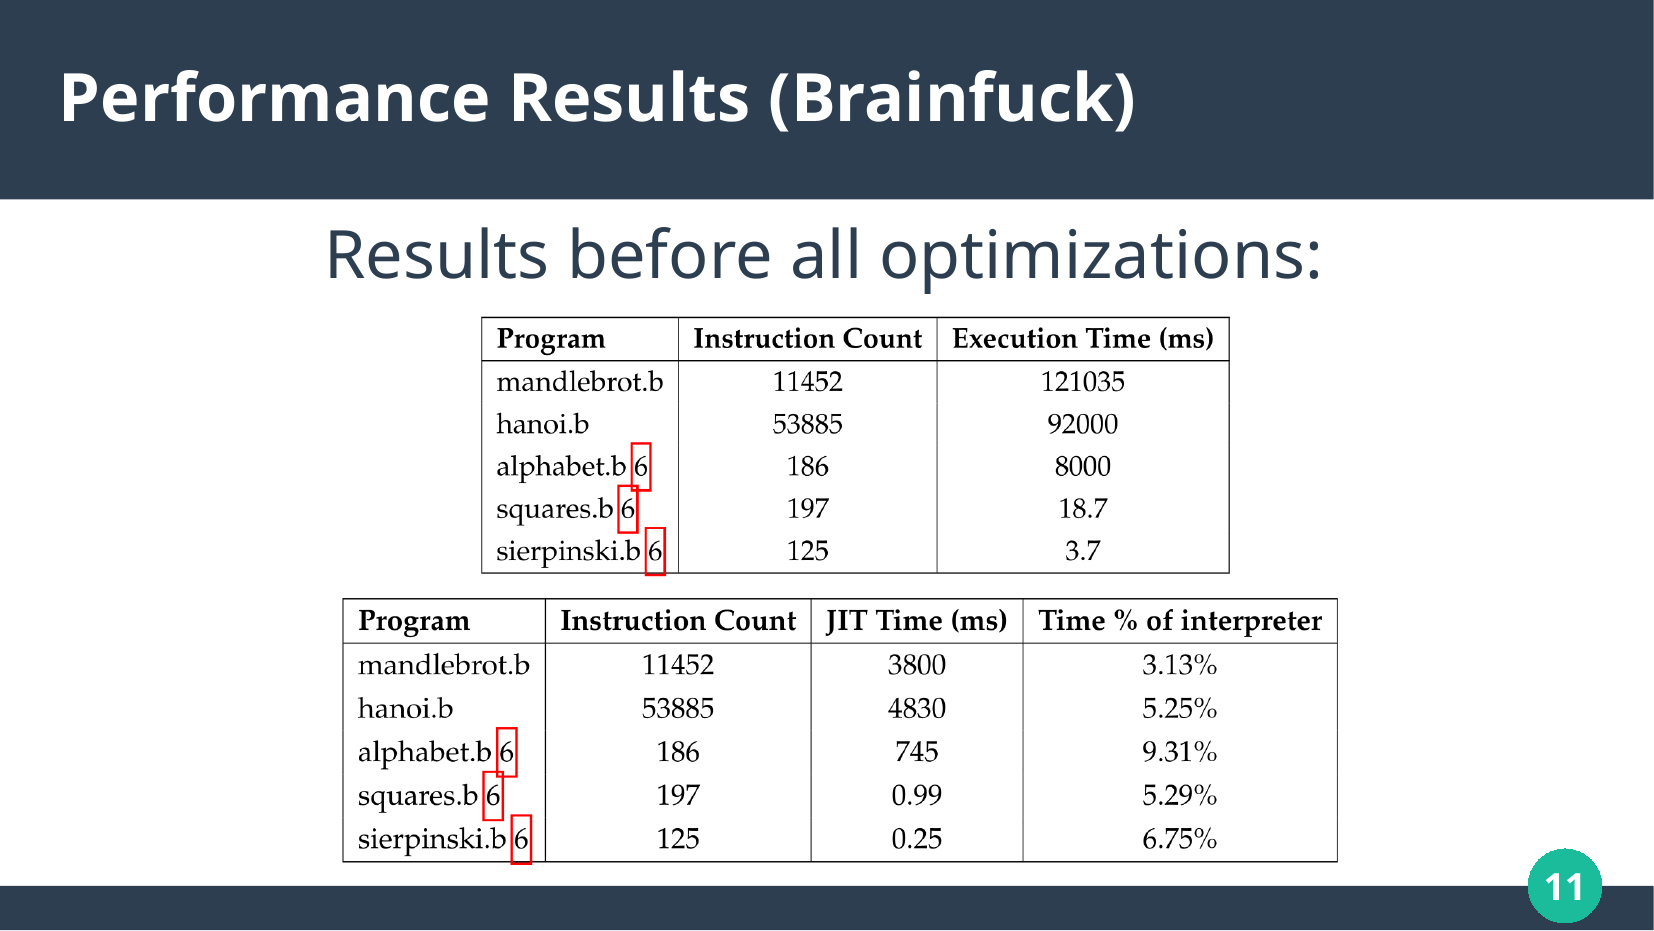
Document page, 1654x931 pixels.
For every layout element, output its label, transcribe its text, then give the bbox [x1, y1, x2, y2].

text_box Results before all optimizations: [36, 0, 1613, 563]
picture [327, 304, 1351, 869]
